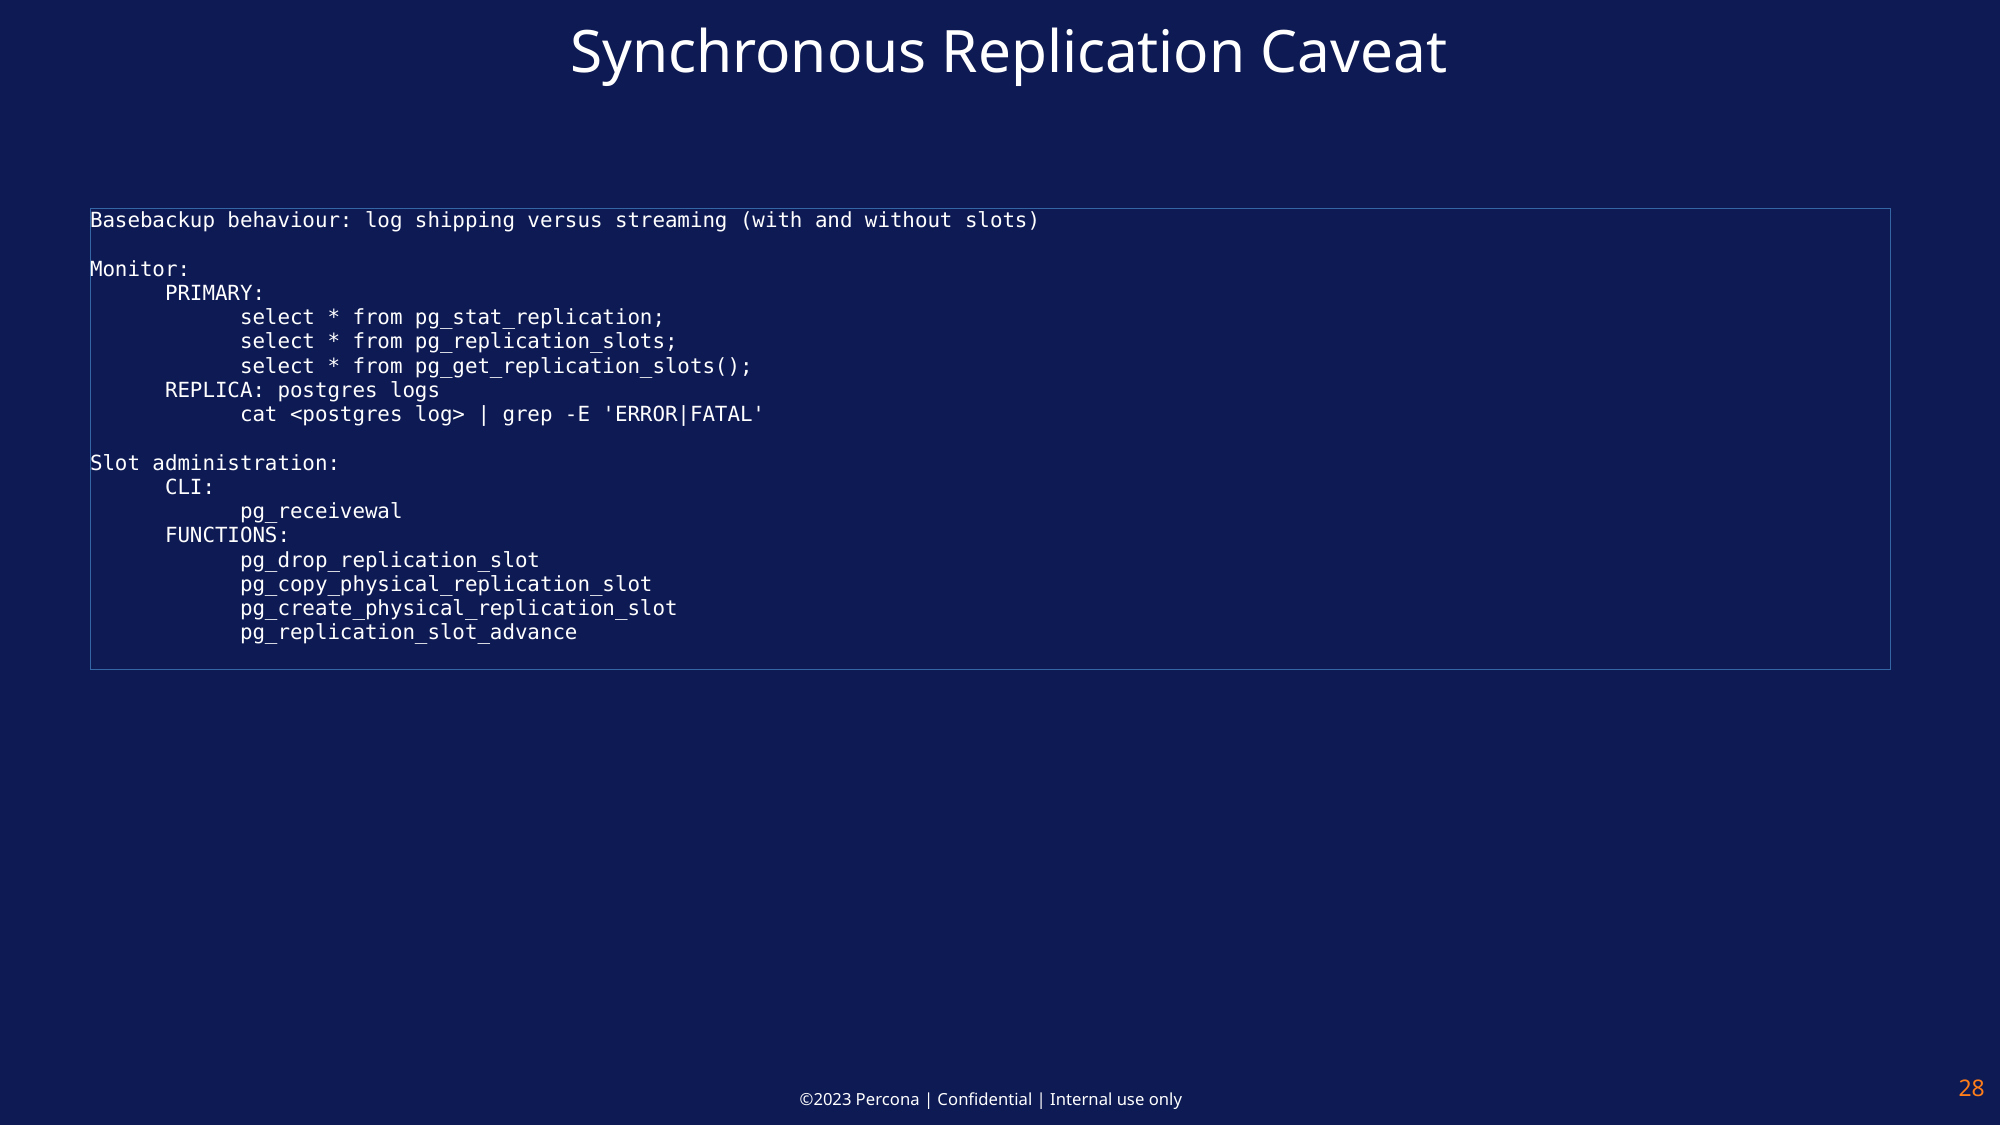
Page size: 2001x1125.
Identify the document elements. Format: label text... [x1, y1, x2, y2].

text_box <number> [1748, 1059, 2000, 1120]
list Synchronous Replication Caveat [570, 15, 1449, 142]
title Basebackup behaviour: log shipping versus streaming (with and without slots) Monitor: PRIMARY: select * from pg_stat_replication; select * from pg_replication_slots; select * from pg_get_replication_slots(); REPLICA: postgres logs cat <postgres log> | grep -E 'ERROR|FATAL' Slot administration: CLI: pg_receivewal FUNCTIONS: pg_drop_replication_slot pg_copy_physical_replication_slot pg_create_physical_replication_slot pg_replication_slot_advance [90, 208, 1891, 670]
